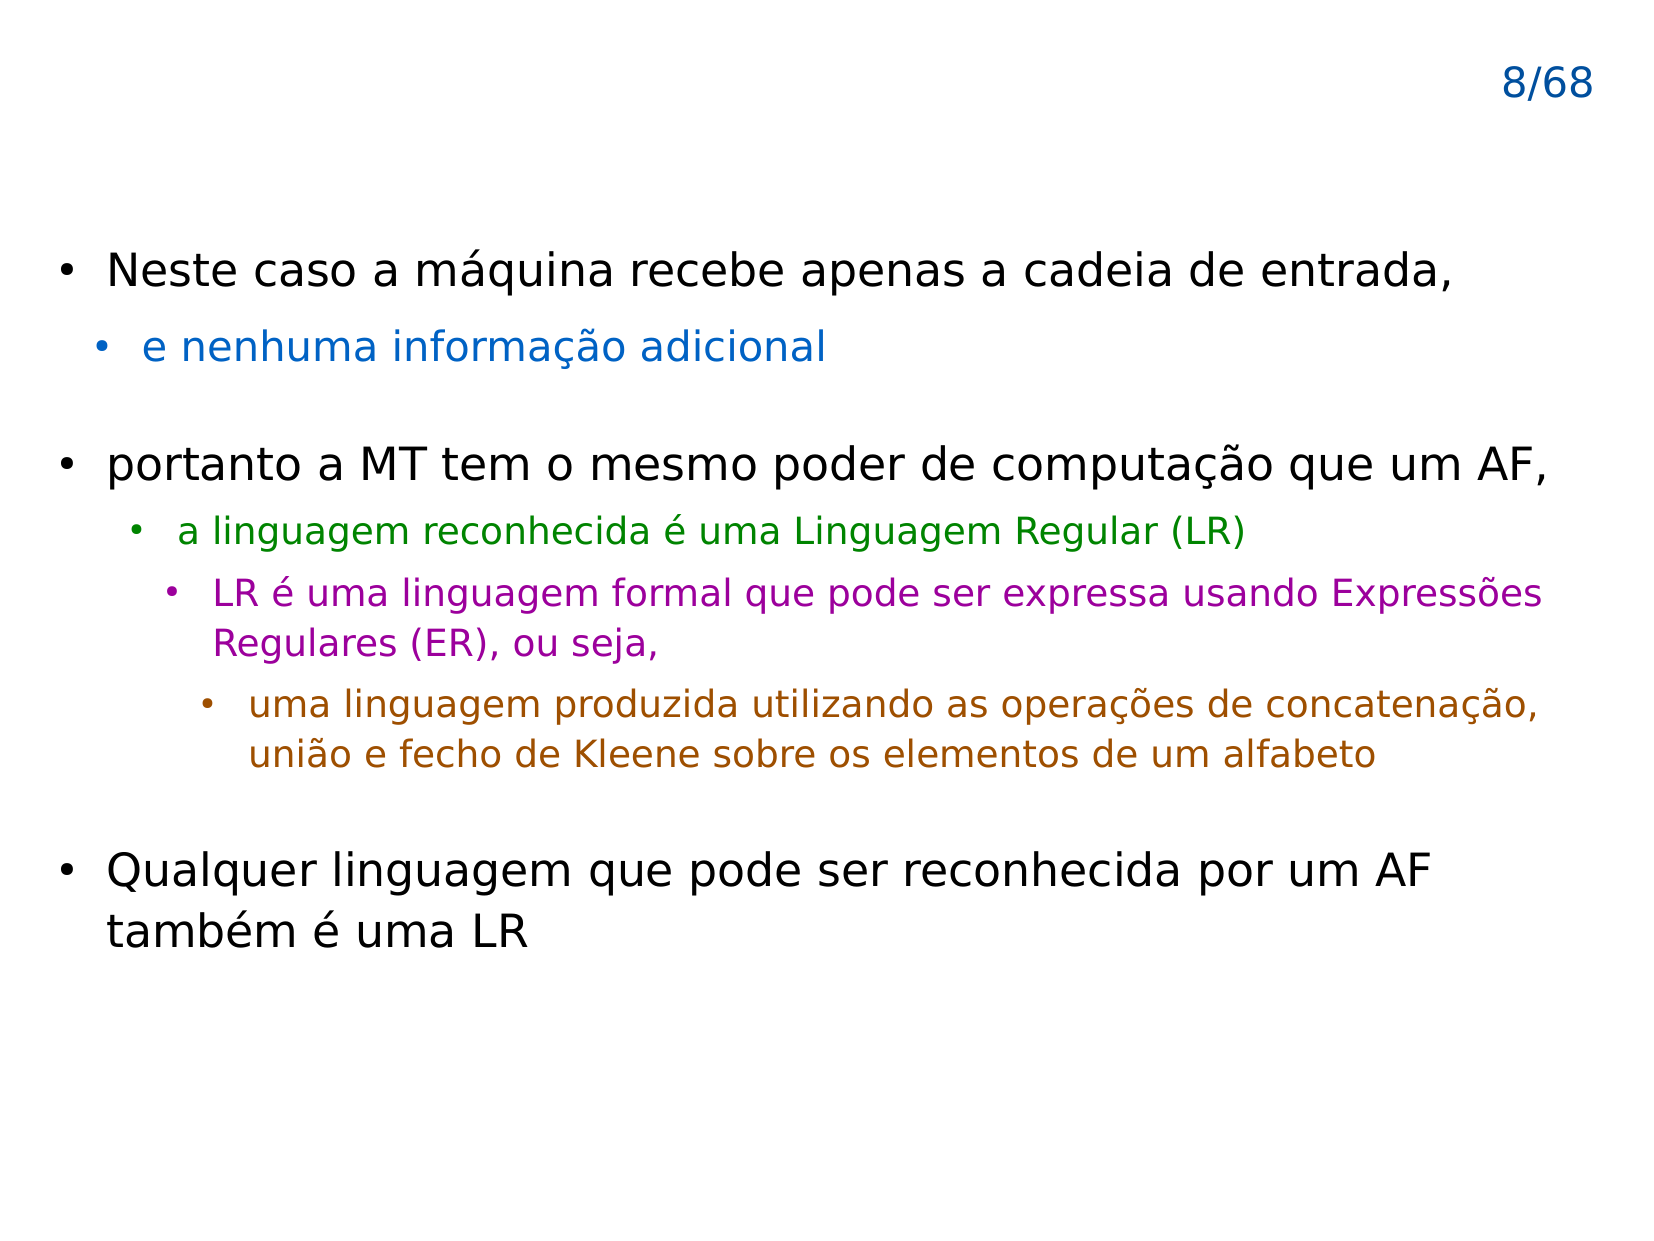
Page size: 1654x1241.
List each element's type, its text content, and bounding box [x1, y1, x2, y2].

list Neste caso a máquina recebe apenas a cadeia de entrada, e nenhuma informação adicional portanto a MT tem o mesmo poder de computação que um AF, a linguagem reconhecida é uma Linguagem Regular (LR) LR é uma linguagem formal que pode ser expressa usando Expressões Regulares (ER), ou seja, uma linguagem produzida utilizando as operações de concatenação, união e fecho de Kleene sobre os elementos de um alfabeto Qualquer linguagem que pode ser reconhecida por um AF também é uma LR [59, 236, 1595, 1211]
